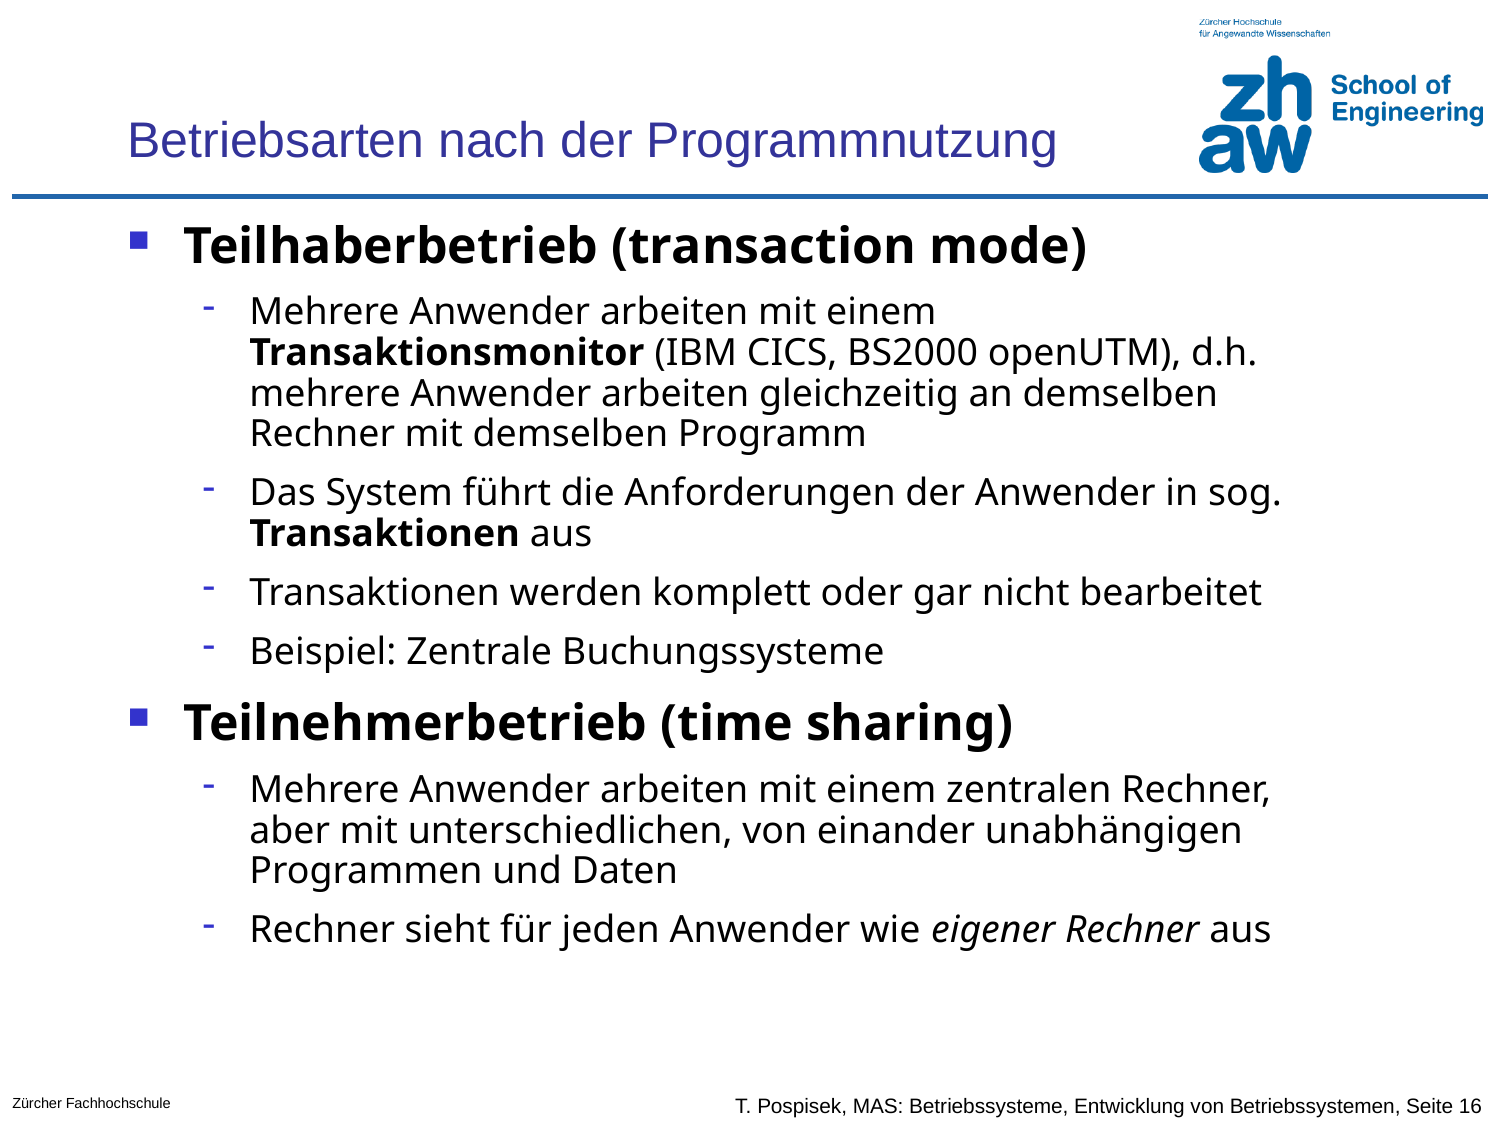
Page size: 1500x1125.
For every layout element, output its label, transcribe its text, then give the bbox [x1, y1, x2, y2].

list Teilhaberbetrieb (transaction mode) Mehrere Anwender arbeiten mit einem Transaktionsmonitor (IBM CICS, BS2000 openUTM), d.h. mehrere Anwender arbeiten gleichzeitig an demselben Rechner mit demselben Programm Das System führt die Anforderungen der Anwender in sog. Transaktionen aus Transaktionen werden komplett oder gar nicht bearbeitet Beispiel: Zentrale Buchungssysteme Teilnehmerbetrieb (time sharing) Mehrere Anwender arbeiten mit einem zentralen Rechner, aber mit unterschiedlichen, von einander unabhängigen Programmen und Daten Rechner sieht für jeden Anwender wie eigener Rechner aus [112, 212, 1325, 938]
picture [1199, 19, 1483, 173]
title Betriebsarten nach der Programmnutzung [112, 50, 1391, 175]
